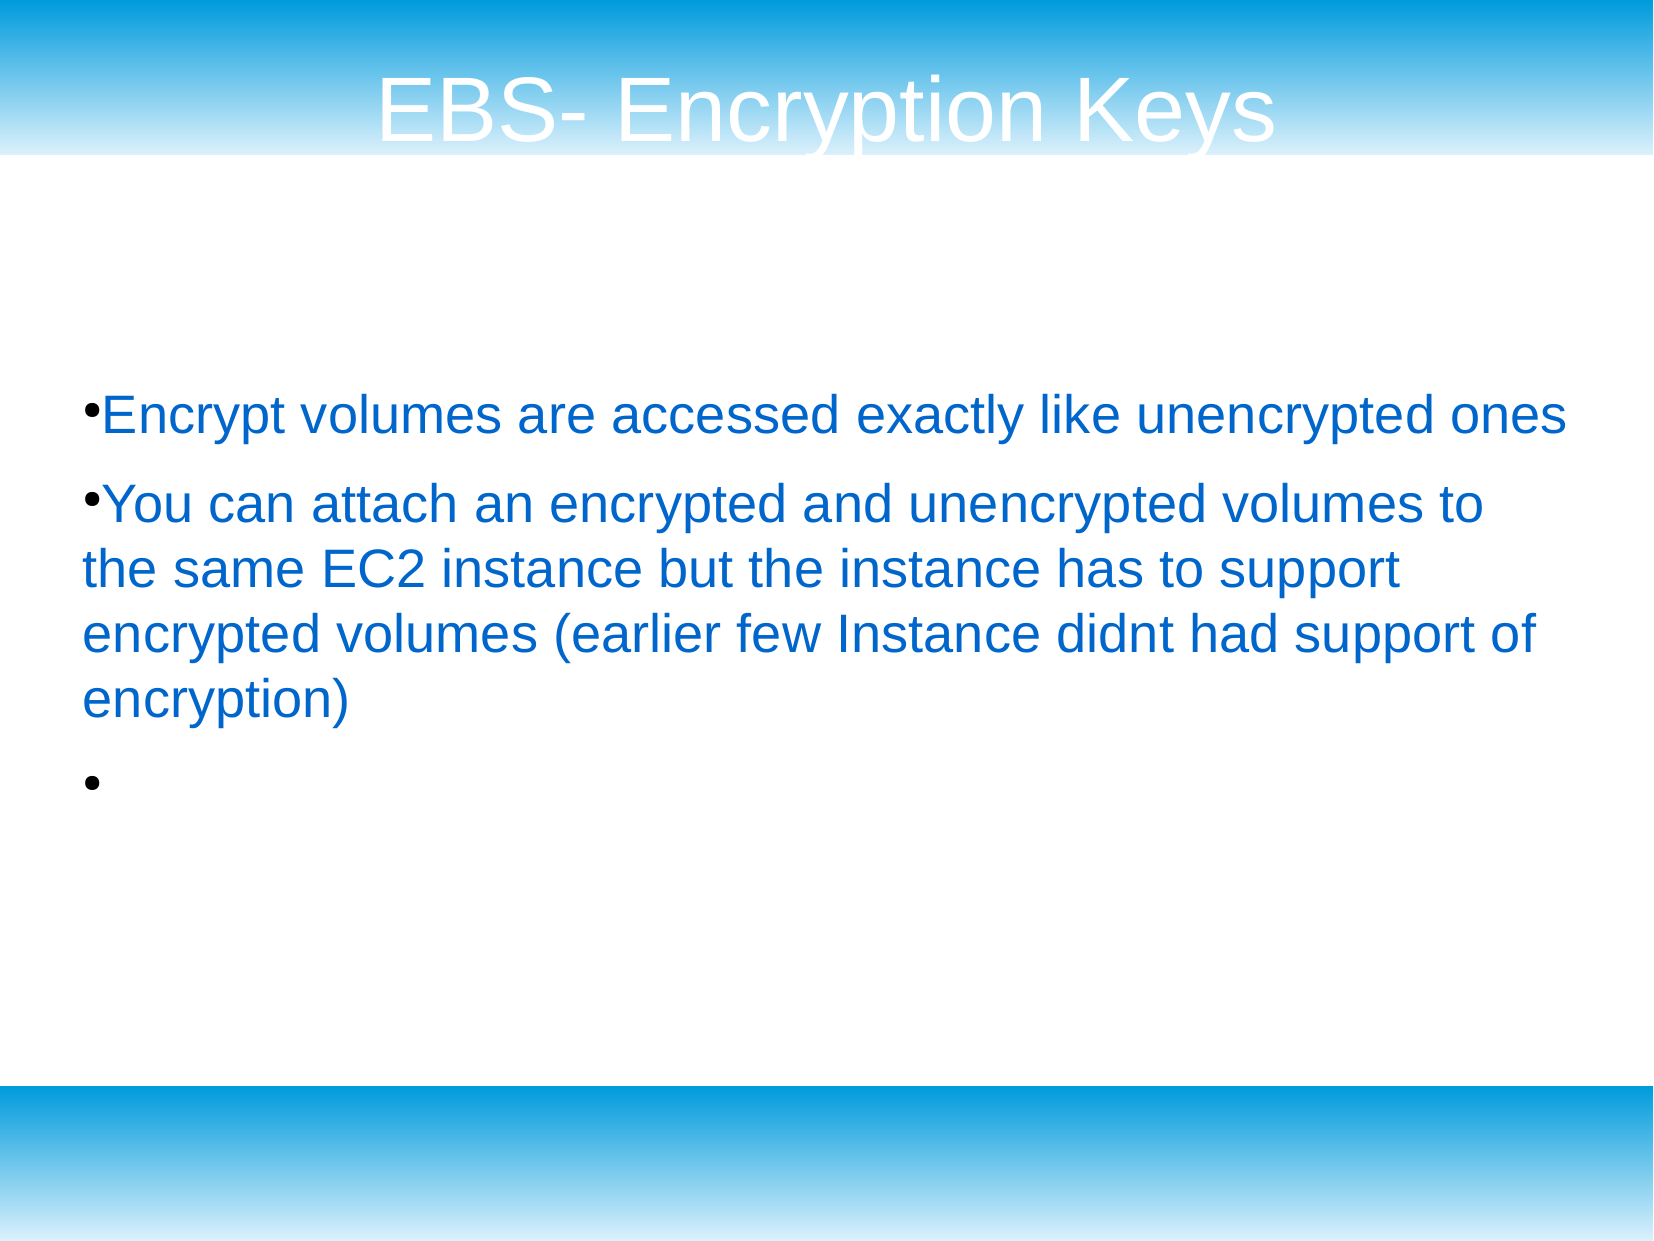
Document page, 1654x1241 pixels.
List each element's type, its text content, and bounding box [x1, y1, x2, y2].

list Encrypt volumes are accessed exactly like unencrypted ones You can attach an encrypted and unencrypted volumes to the same EC2 instance but the instance has to support encrypted volumes (earlier few Instance didnt had support of encryption) [82, 290, 1571, 1010]
title EBS- Encryption Keys [82, 49, 1571, 155]
